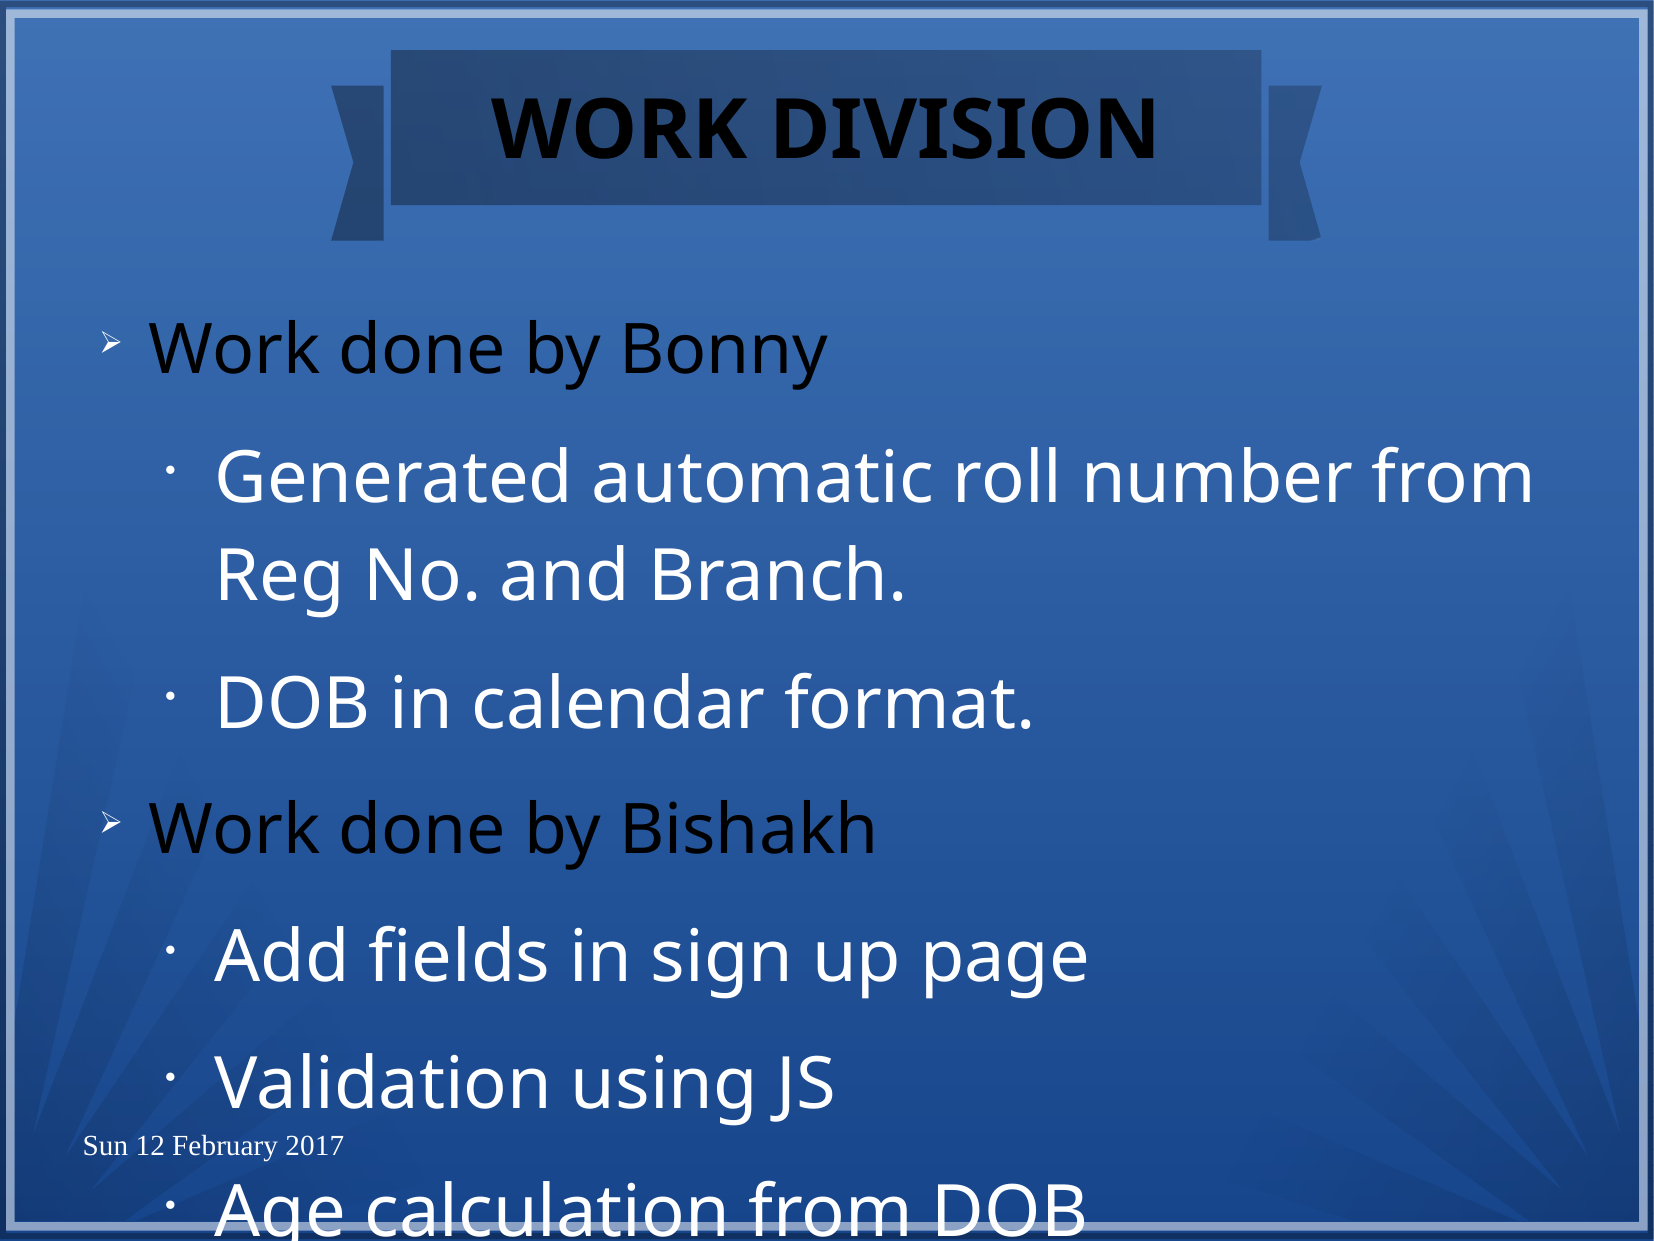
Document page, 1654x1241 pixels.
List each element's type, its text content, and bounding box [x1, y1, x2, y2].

list Work done by Bonny Generated automatic roll number from Reg No. and Branch. DOB in calendar format. Work done by Bishakh Add fields in sign up page Validation using JS Age calculation from DOB [82, 299, 1571, 1241]
title WORK DIVISION [389, 47, 1264, 205]
